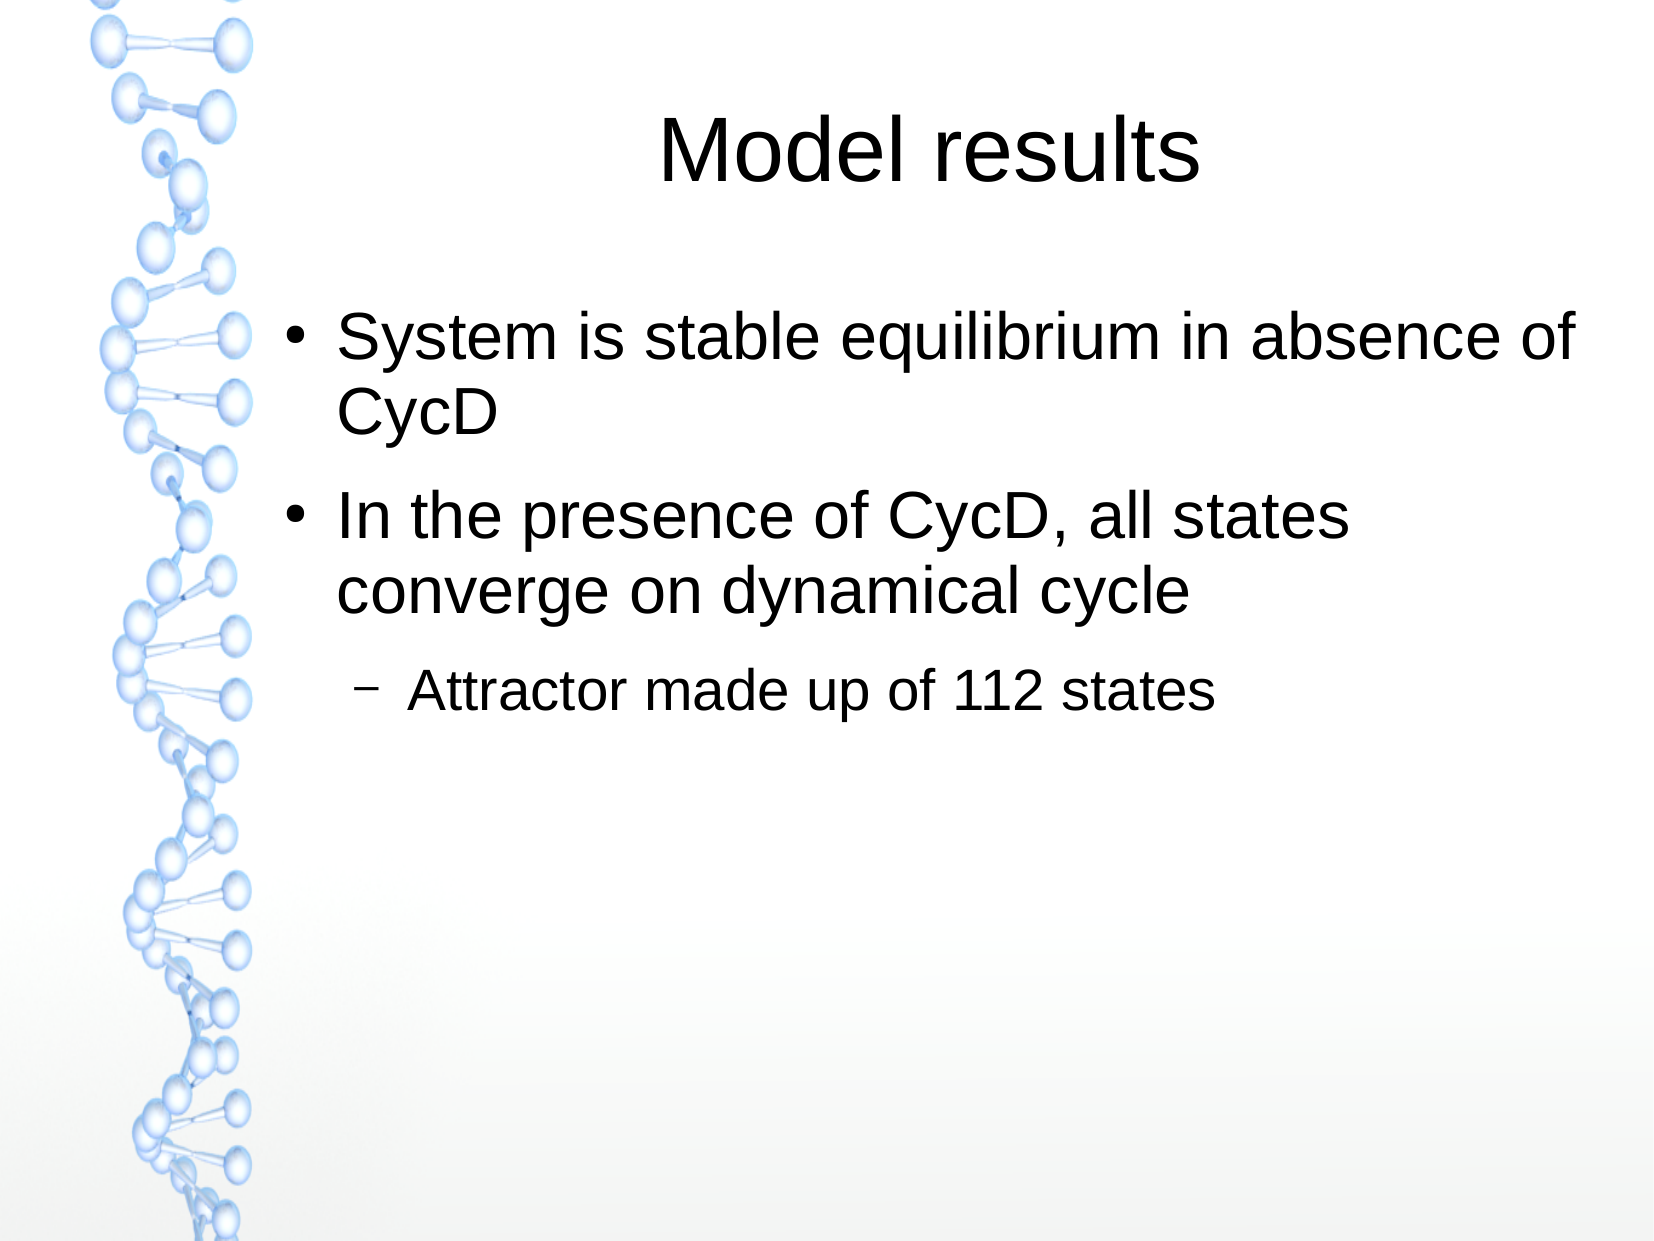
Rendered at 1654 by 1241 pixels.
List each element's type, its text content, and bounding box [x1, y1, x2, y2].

list System is stable equilibrium in absence of CycD In the presence of CycD, all states converge on dynamical cycle Attractor made up of 112 states [265, 299, 1595, 1019]
title Model results [265, 47, 1595, 252]
picture [0, 0, 1654, 1241]
